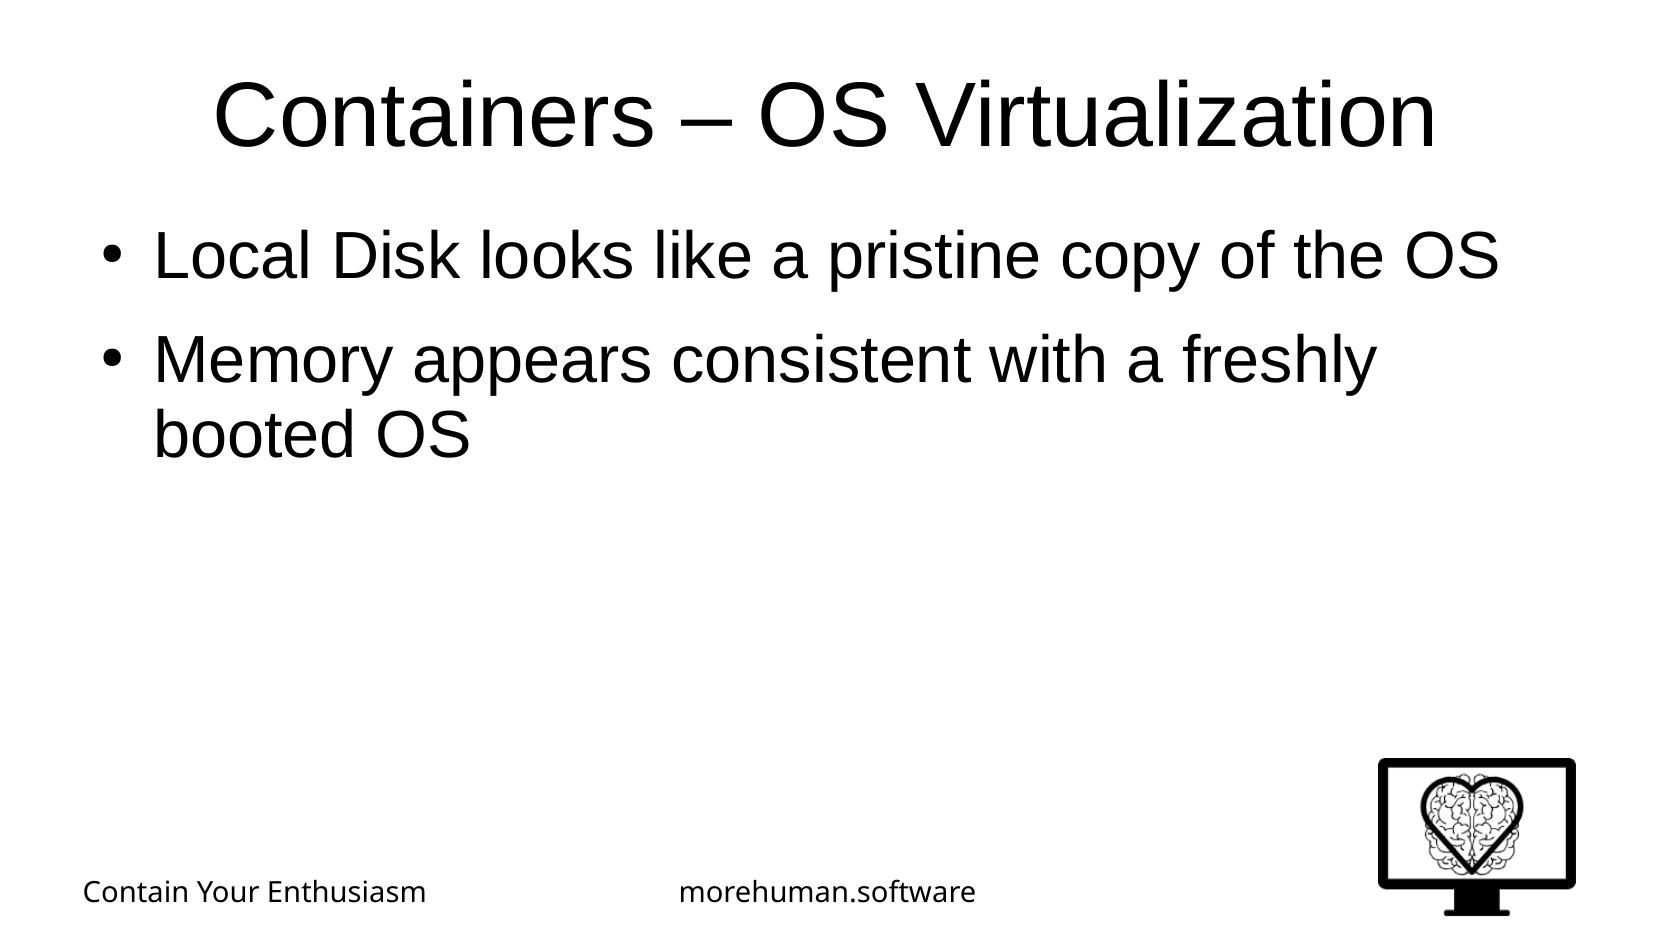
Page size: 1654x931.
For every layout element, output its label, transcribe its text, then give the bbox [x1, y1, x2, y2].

picture [1378, 758, 1576, 925]
list Local Disk looks like a pristine copy of the OS Memory appears consistent with a freshly booted OS [82, 217, 1571, 758]
title Containers – OS Virtualization [82, 37, 1571, 193]
